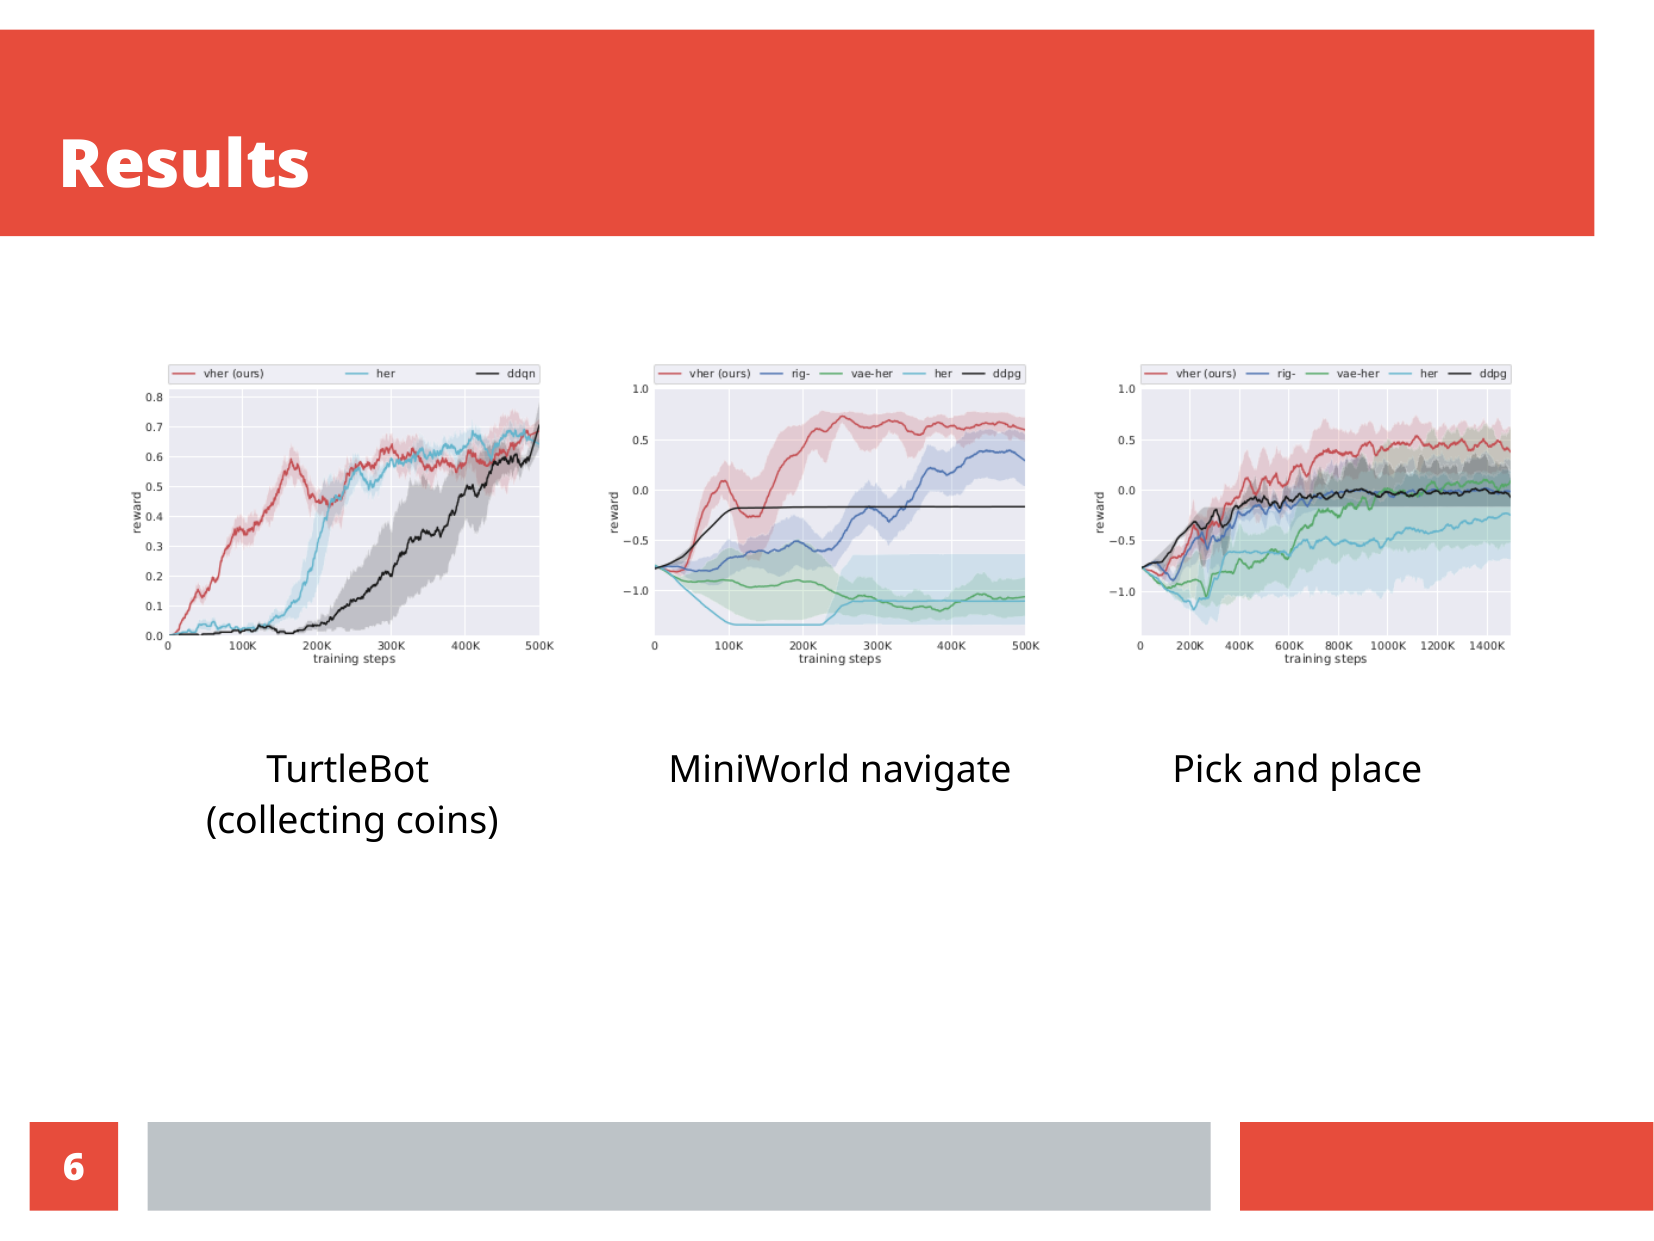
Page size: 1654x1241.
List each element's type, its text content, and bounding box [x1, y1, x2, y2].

picture [105, 344, 1556, 688]
title Results [59, 59, 1595, 207]
text_box Pick and place [1110, 735, 1486, 794]
text_box TurtleBot (collecting coins) [105, 735, 601, 881]
text_box MiniWorld navigate [600, 735, 1081, 794]
